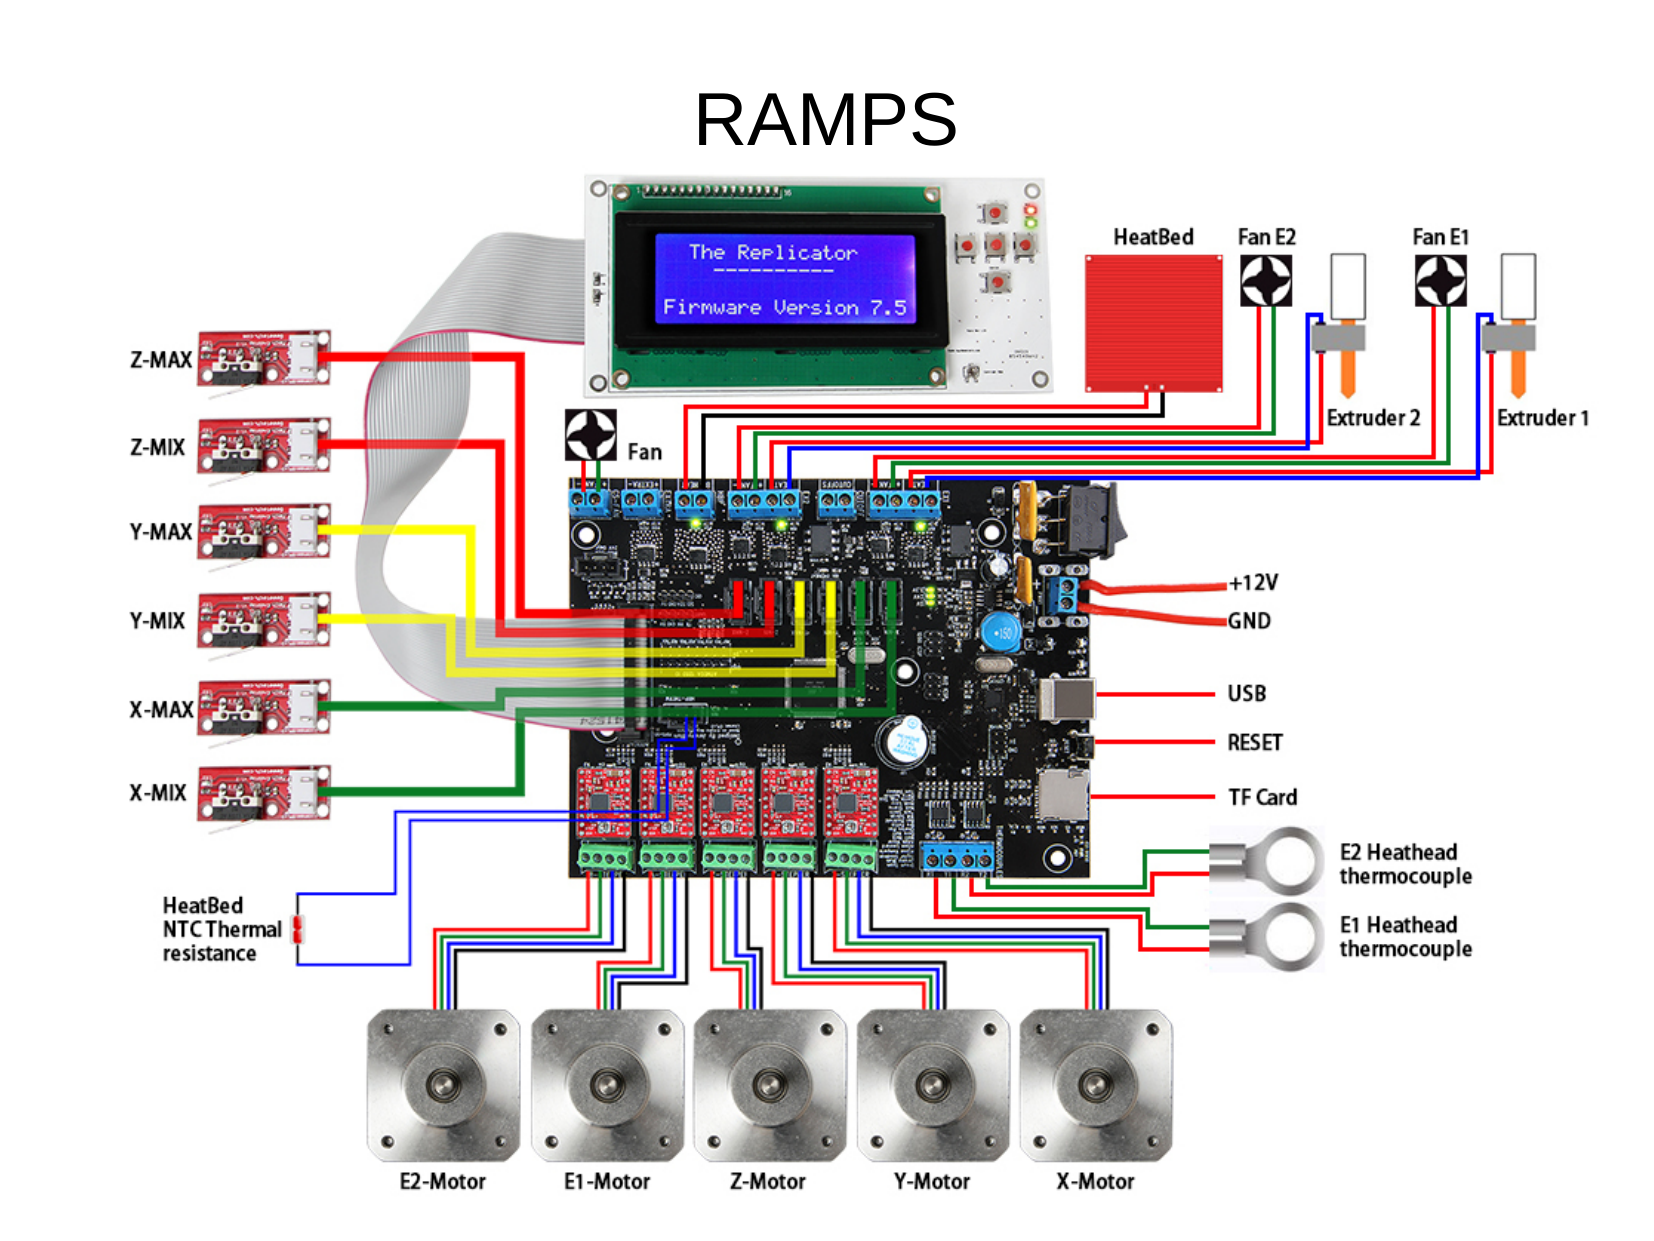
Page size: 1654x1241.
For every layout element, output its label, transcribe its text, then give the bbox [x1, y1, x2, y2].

picture [118, 129, 1599, 1241]
title RAMPS [82, 49, 1571, 189]
